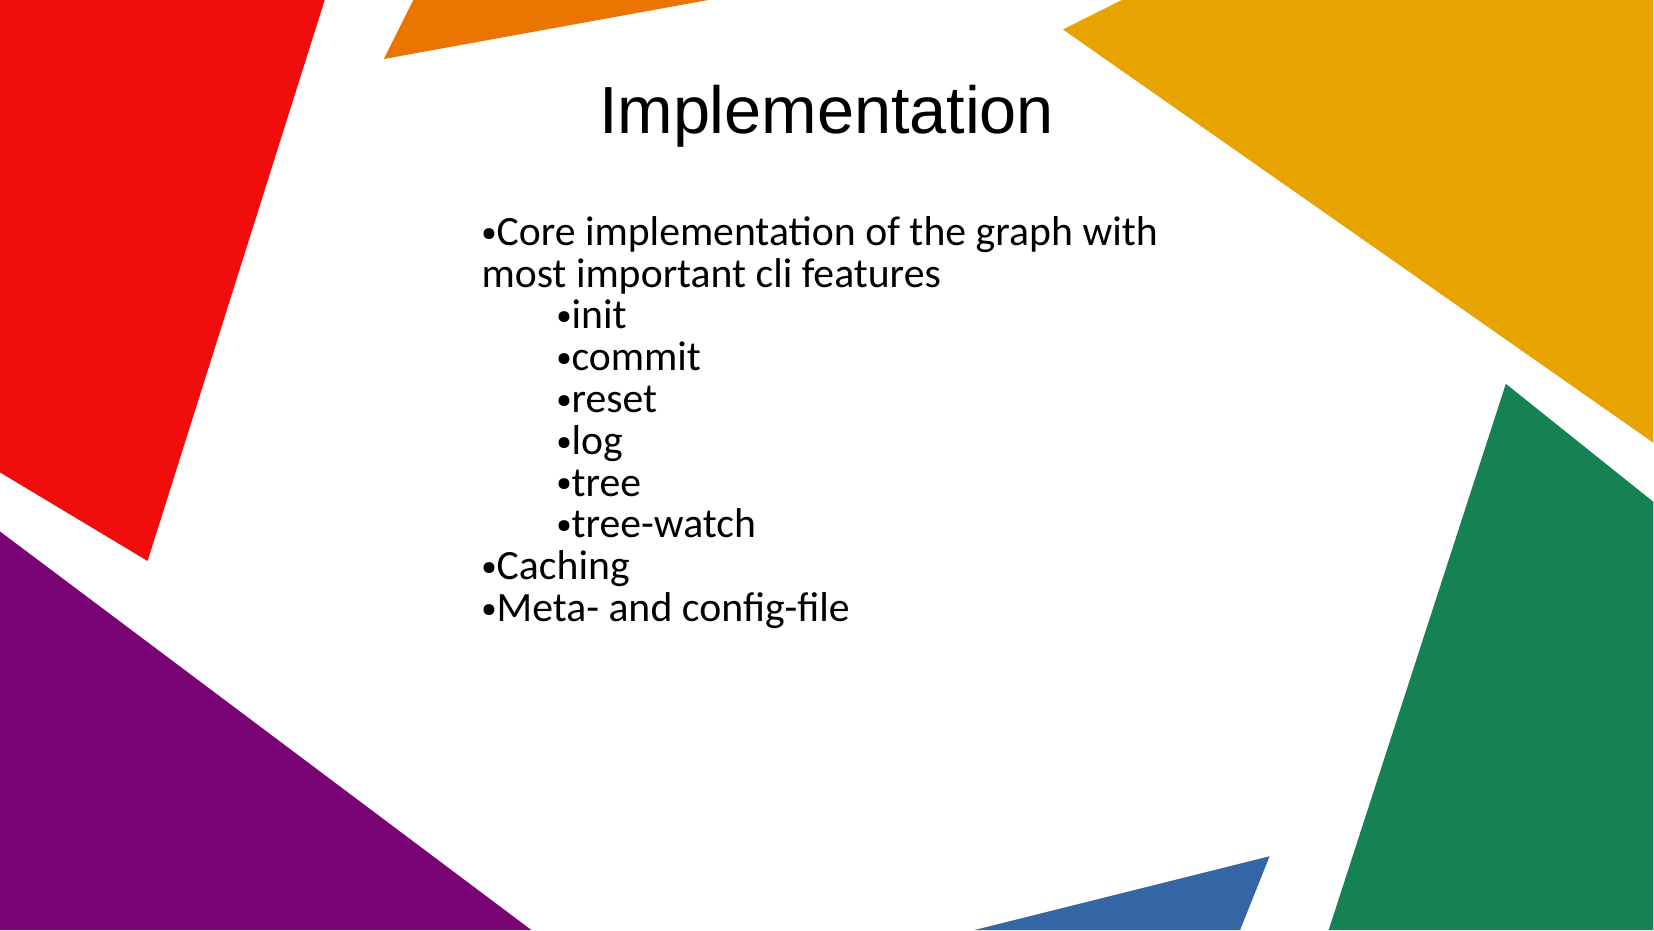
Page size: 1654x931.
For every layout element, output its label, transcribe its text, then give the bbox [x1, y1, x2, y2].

text_box Implementation [295, 59, 1359, 207]
text_box Core implementation of the graph with most important cli features init commit reset log tree tree-watch Caching Meta- and config-file [466, 207, 1187, 756]
